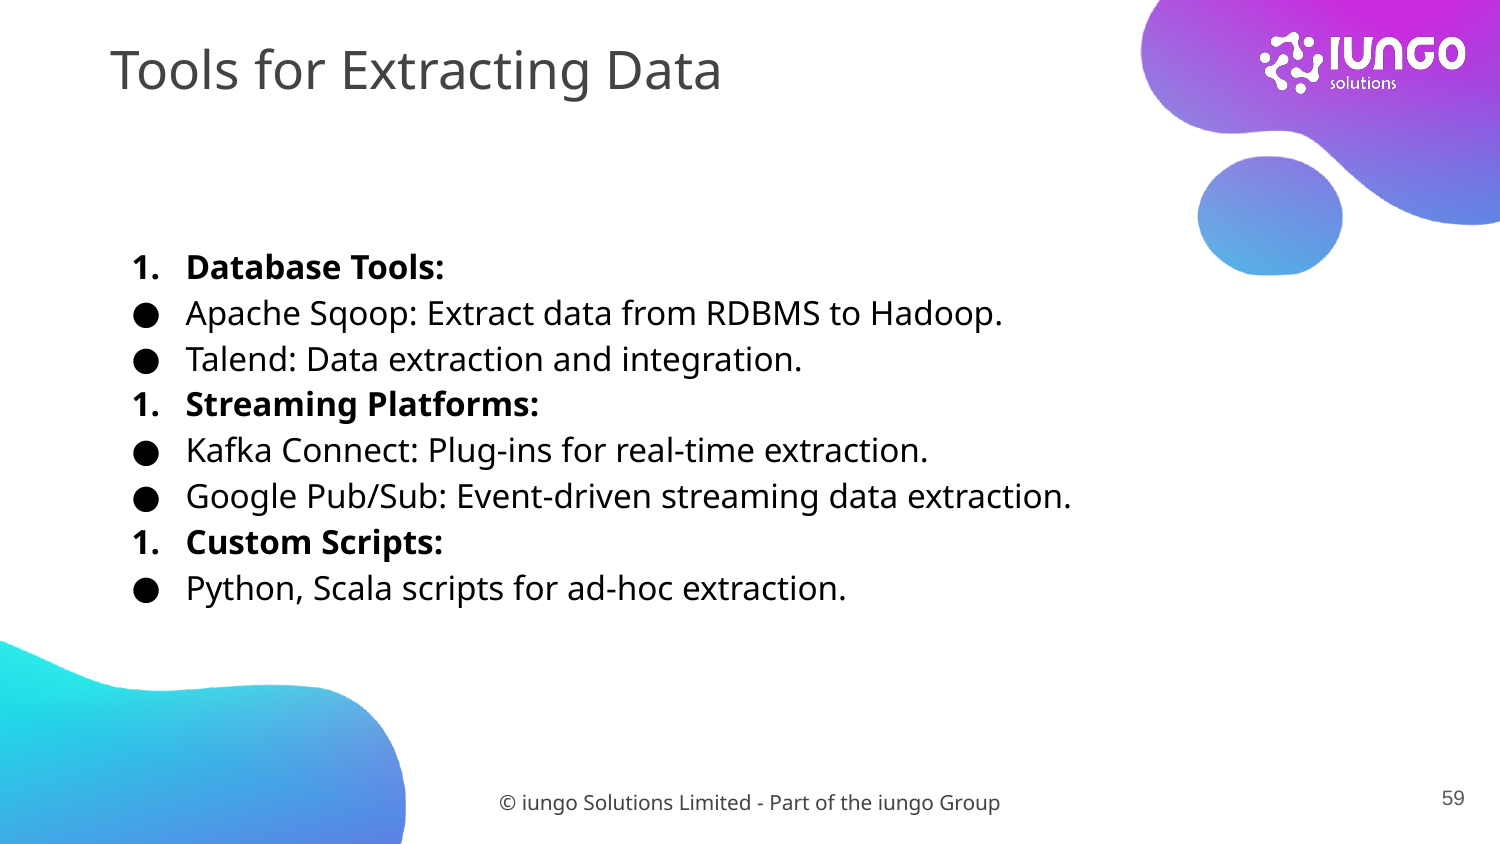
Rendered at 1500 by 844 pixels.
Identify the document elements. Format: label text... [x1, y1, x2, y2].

picture [0, 0, 1500, 844]
list Database Tools: Apache Sqoop: Extract data from RDBMS to Hadoop. Talend: Data extraction and integration. Streaming Platforms: Kafka Connect: Plug-ins for real-time extraction. Google Pub/Sub: Event-driven streaming data extraction. Custom Scripts: Python, Scala scripts for ad-hoc extraction. [95, 225, 1390, 709]
title Tools for Extracting Data [95, 21, 1090, 116]
slide_number <number> [1389, 764, 1480, 830]
